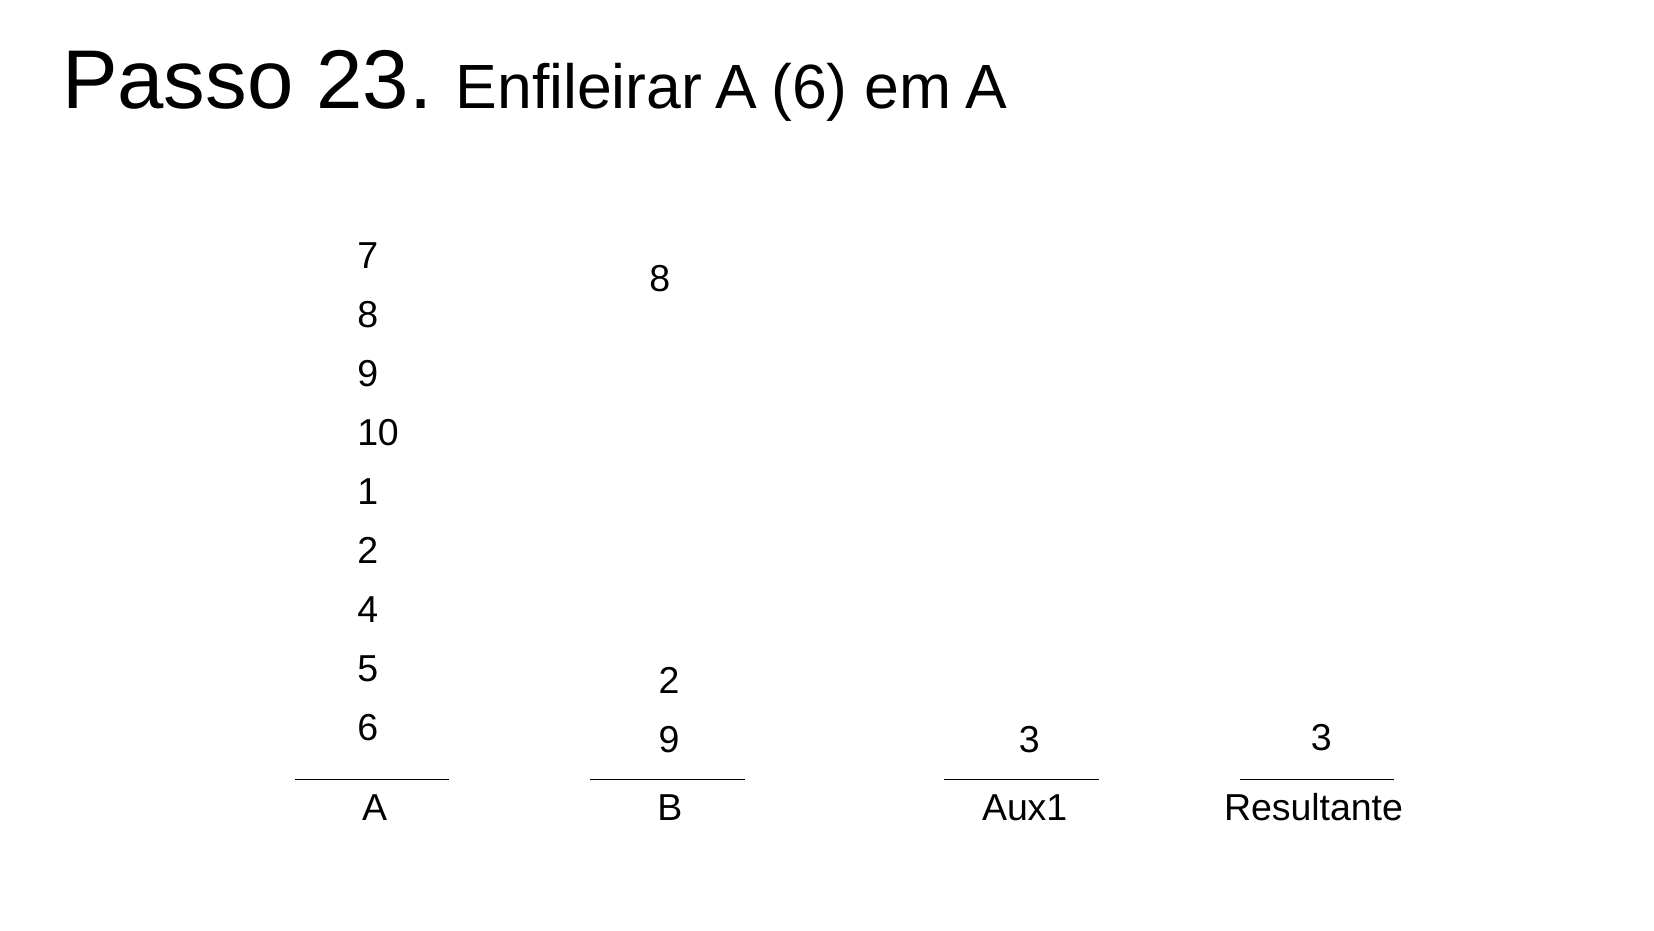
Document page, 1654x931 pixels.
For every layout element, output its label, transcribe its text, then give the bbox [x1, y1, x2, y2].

text_box 3 [1296, 708, 1347, 766]
text_box 9 [342, 344, 393, 402]
text_box 3 [1003, 710, 1055, 768]
text_box 1 [342, 462, 426, 520]
text_box 7 [342, 226, 393, 284]
text_box 4 [342, 580, 426, 638]
text_box Aux1 [967, 780, 1083, 837]
text_box 8 [342, 285, 393, 343]
text_box 2 [342, 521, 426, 579]
text_box A [347, 779, 508, 837]
text_box 8 [634, 250, 686, 308]
text_box B [642, 780, 698, 837]
text_box Resultante [1209, 779, 1418, 837]
text_box 5 [342, 640, 426, 697]
text_box 2 [643, 651, 695, 709]
text_box Passo 23. Enfileirar A (6) em A [47, 25, 1607, 274]
text_box 10 [342, 403, 426, 461]
text_box 6 [342, 699, 426, 756]
text_box 9 [643, 710, 695, 768]
